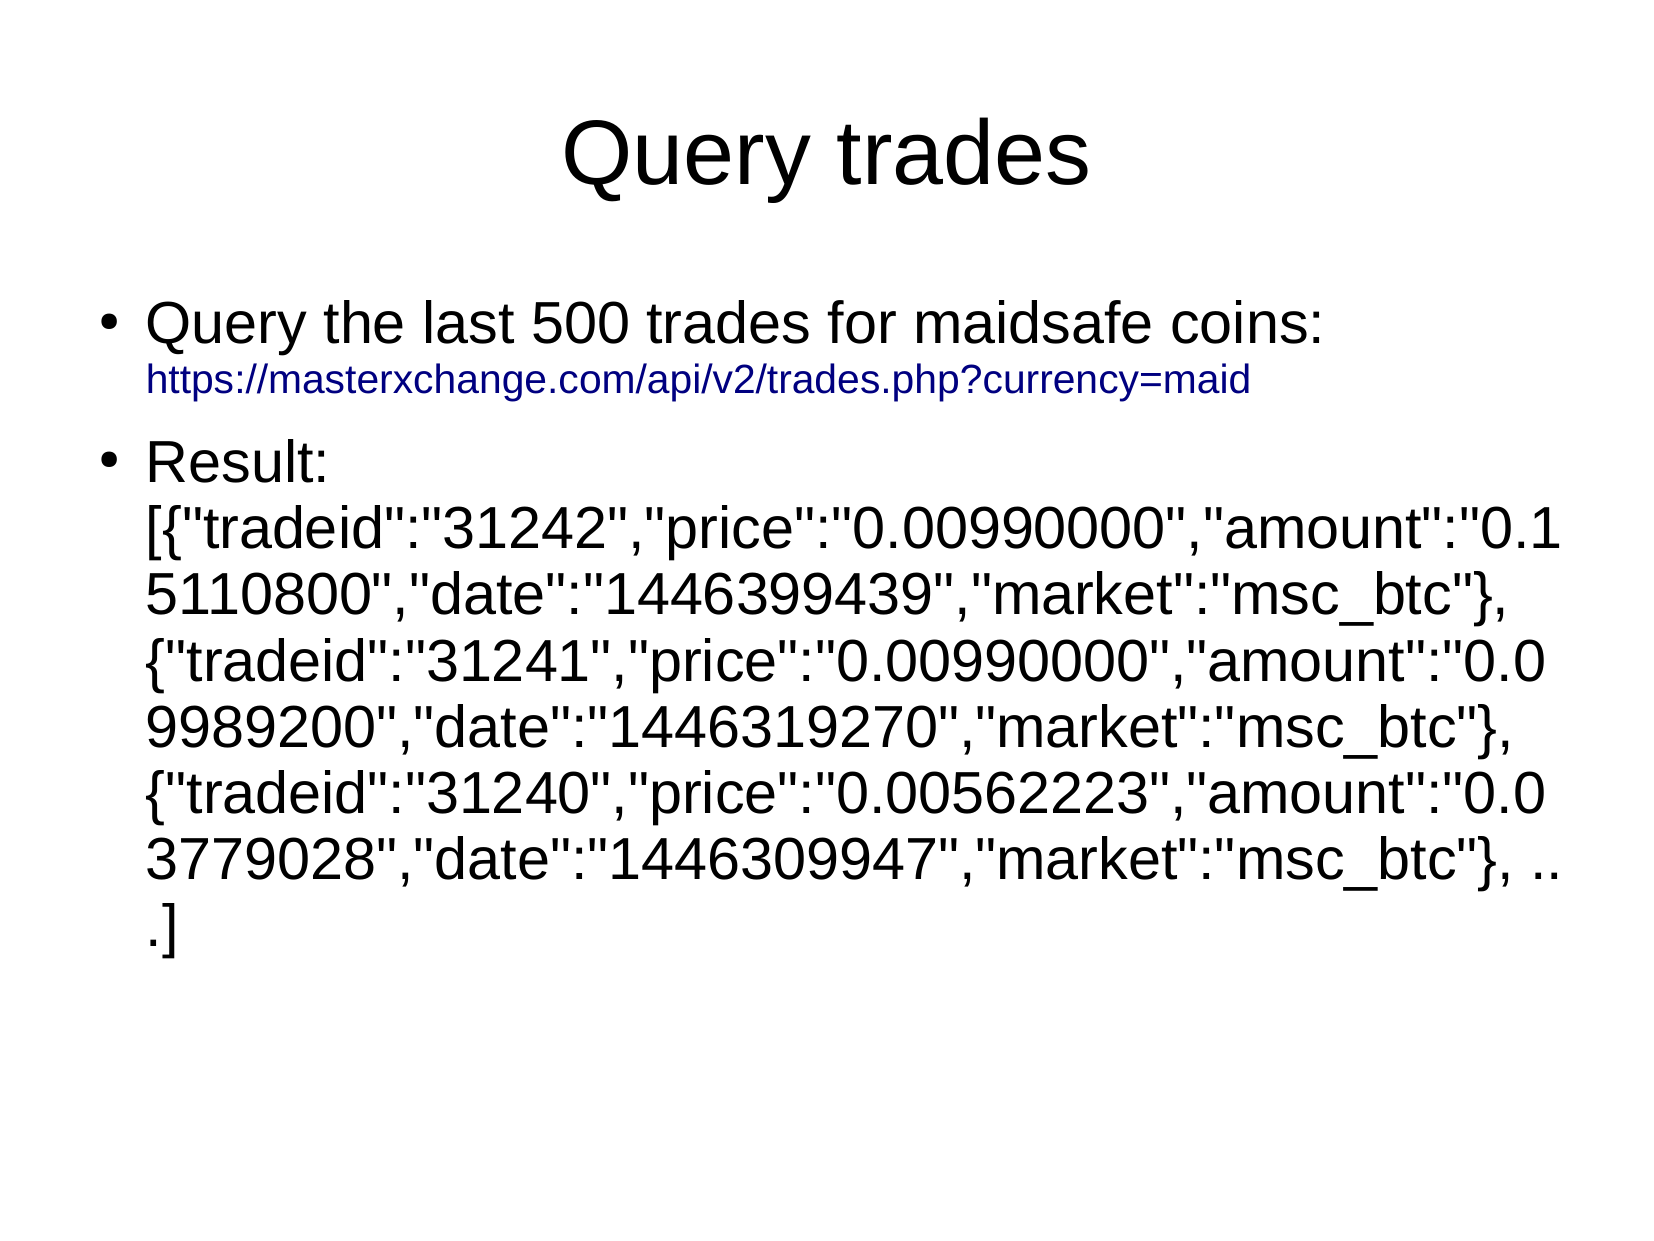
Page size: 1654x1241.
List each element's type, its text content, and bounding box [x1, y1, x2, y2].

list Query the last 500 trades for maidsafe coins: https://masterxchange.com/api/v2/trades.php?currency=maid Result: [{"tradeid":"31242","price":"0.00990000","amount":"0.15110800","date":"1446399439","market":"msc_btc"},{"tradeid":"31241","price":"0.00990000","amount":"0.09989200","date":"1446319270","market":"msc_btc"},{"tradeid":"31240","price":"0.00562223","amount":"0.03779028","date":"1446309947","market":"msc_btc"}, ...] [82, 290, 1571, 1010]
title Query trades [82, 49, 1571, 257]
